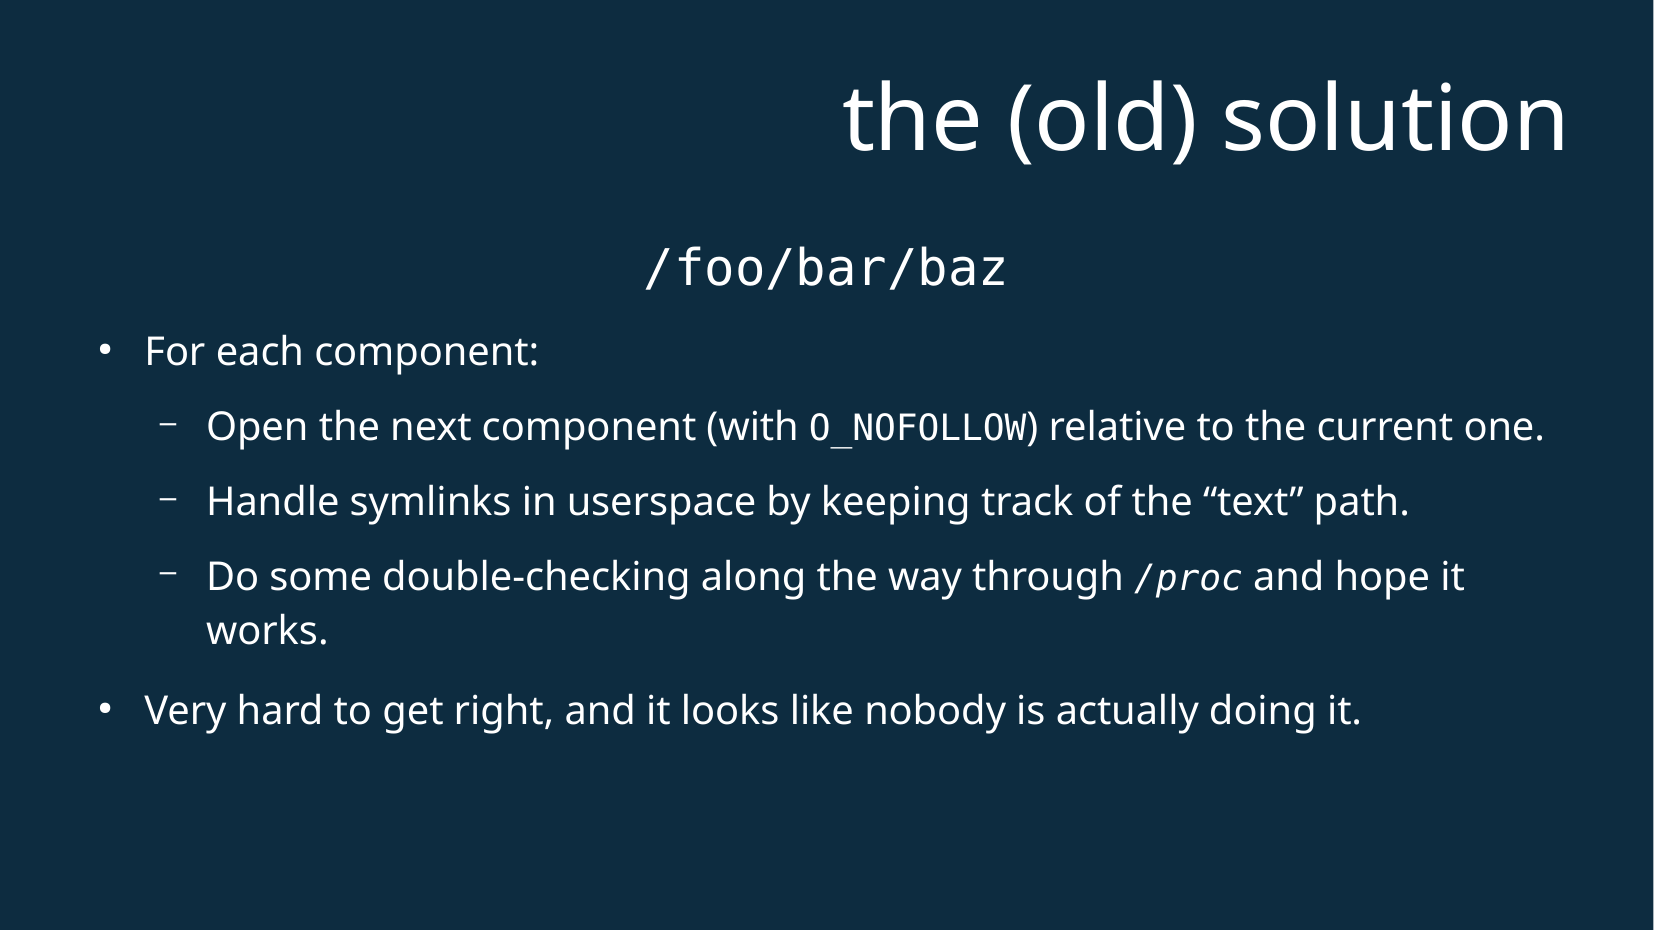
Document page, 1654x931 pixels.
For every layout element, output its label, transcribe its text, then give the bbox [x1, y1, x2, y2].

list /foo/bar/baz For each component: Open the next component (with O_NOFOLLOW) relative to the current one. Handle symlinks in userspace by keeping track of the “text” path. Do some double-checking along the way through /proc and hope it works. Very hard to get right, and it looks like nobody is actually doing it. [82, 217, 1571, 758]
title the (old) solution [82, 37, 1571, 193]
